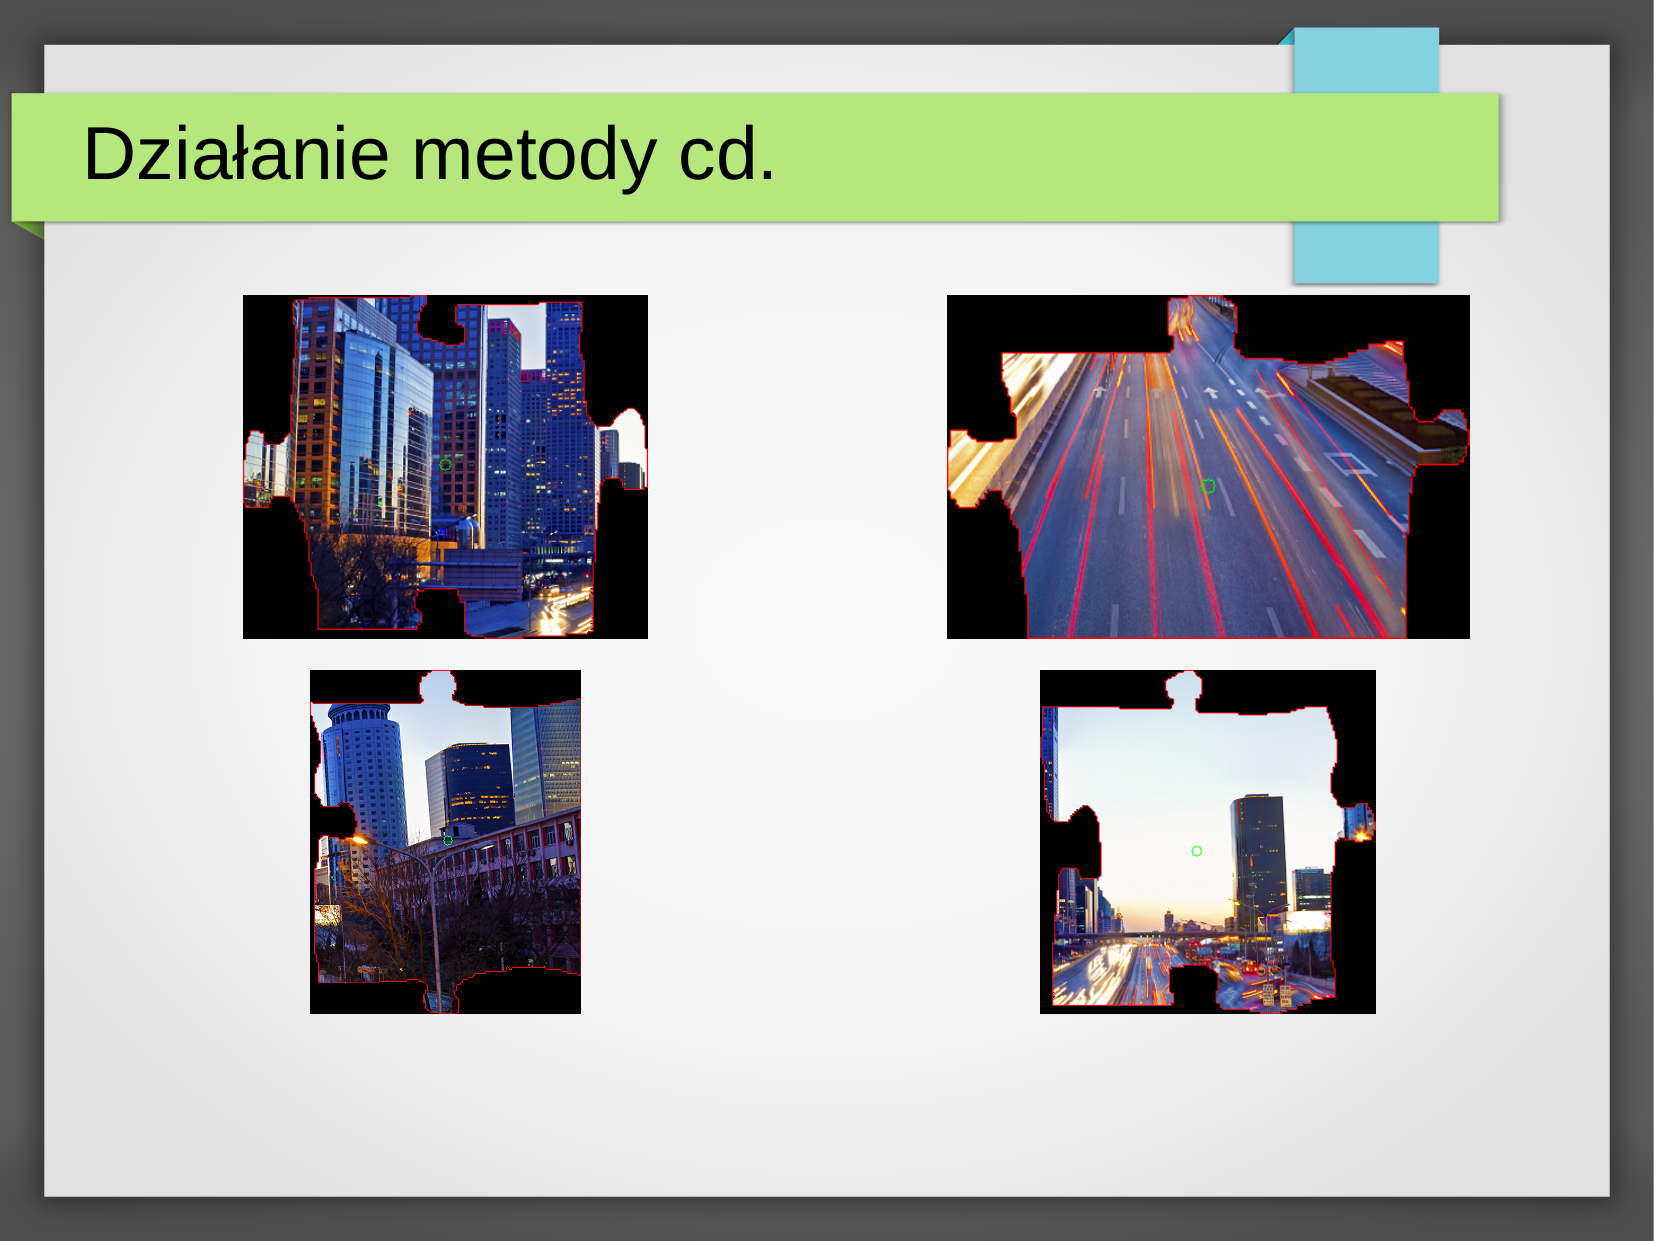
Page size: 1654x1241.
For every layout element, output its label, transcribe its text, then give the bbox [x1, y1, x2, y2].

title Działanie metody cd. [82, 94, 1264, 213]
picture [0, 0, 1654, 1241]
